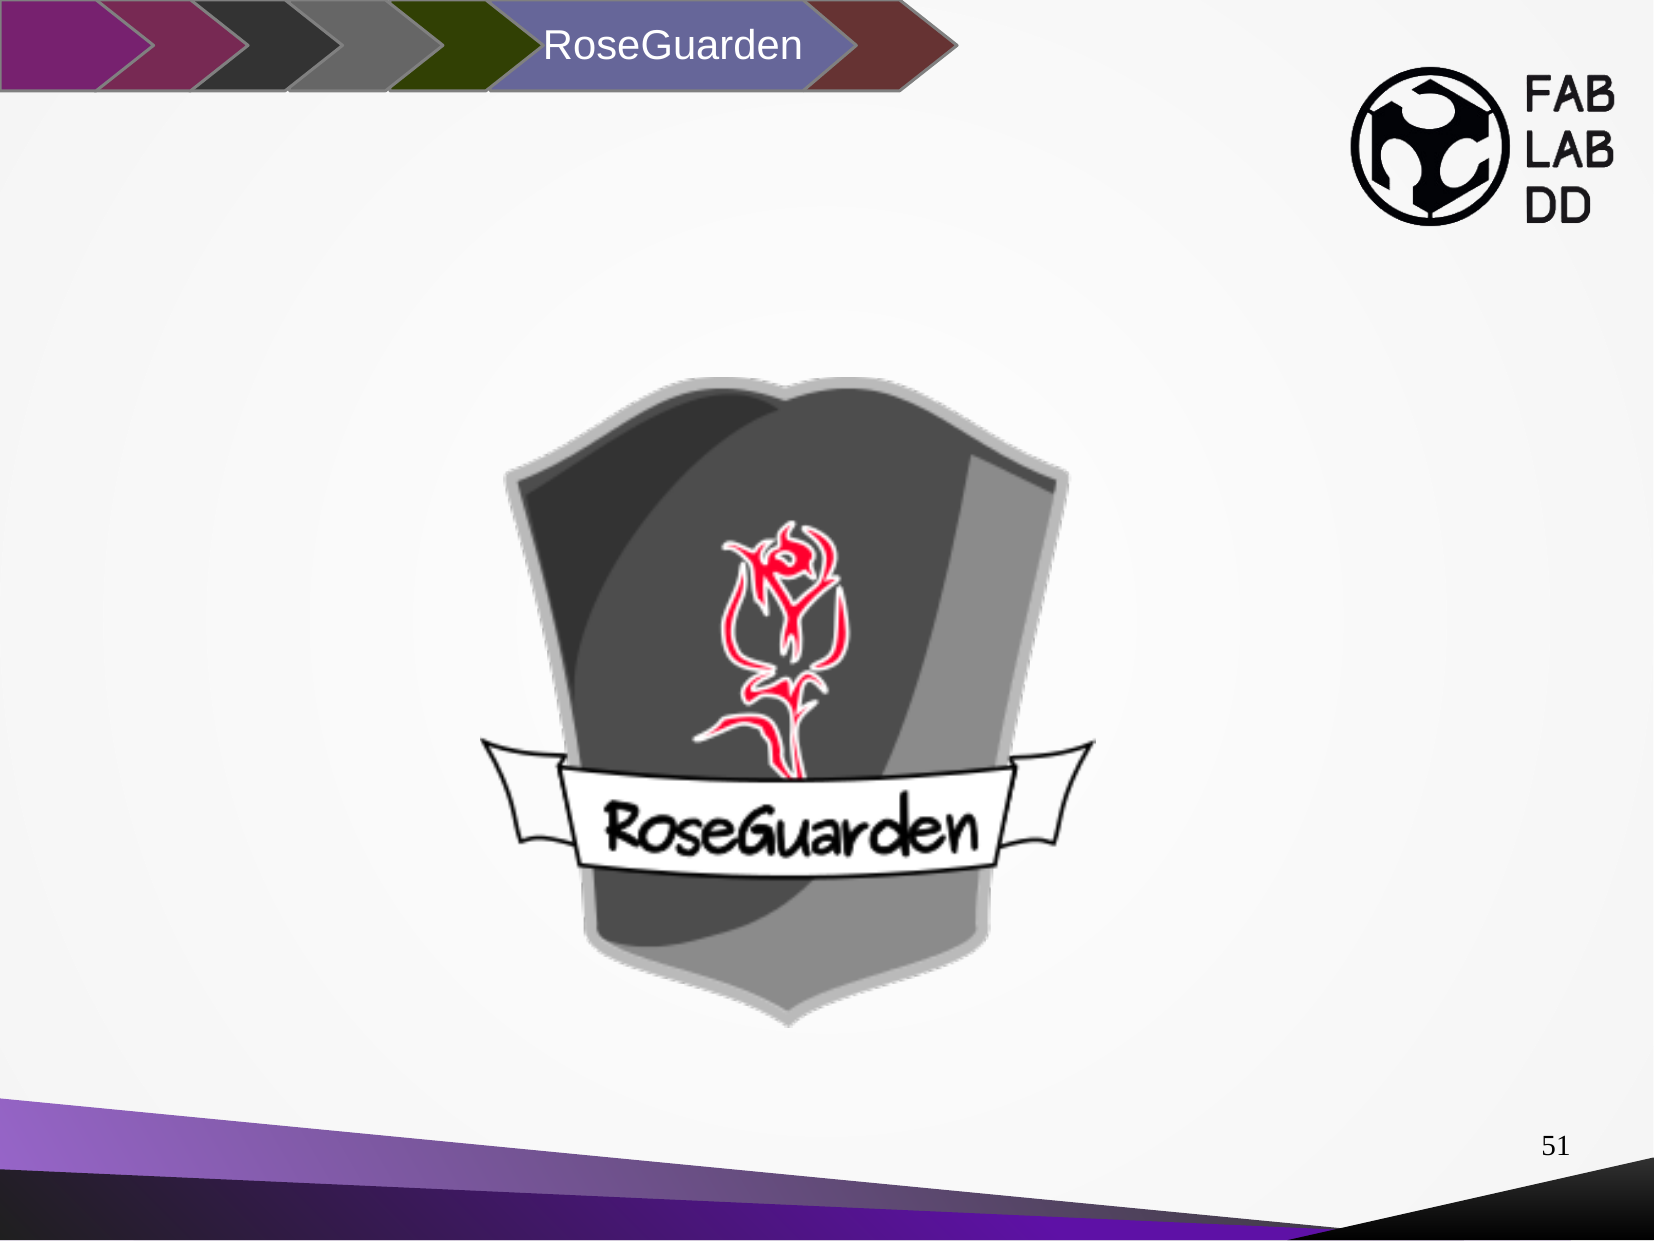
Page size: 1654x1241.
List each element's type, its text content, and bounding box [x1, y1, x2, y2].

picture [1324, 36, 1642, 257]
text_box [0, 0, 544, 91]
picture [480, 377, 1096, 1028]
text_box RoseGuarden [490, 0, 857, 91]
text_box [804, 0, 958, 91]
